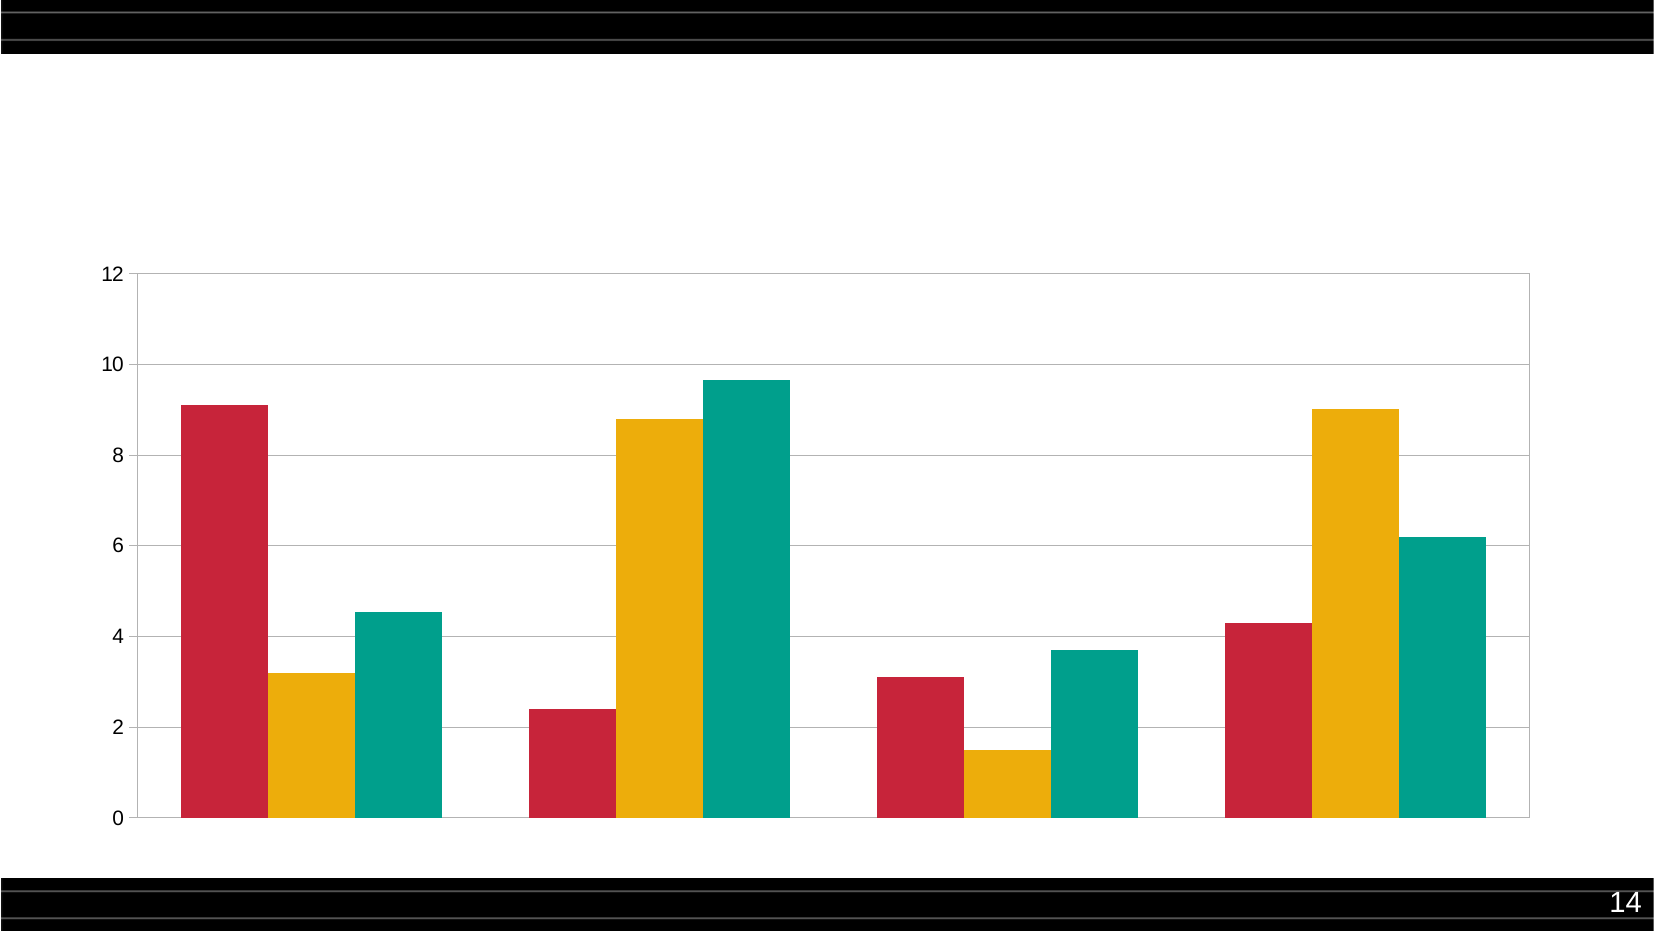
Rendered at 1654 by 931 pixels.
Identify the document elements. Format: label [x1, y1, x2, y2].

picture [1, 0, 1654, 54]
chart [71, 250, 1559, 842]
picture [1, 878, 1654, 931]
